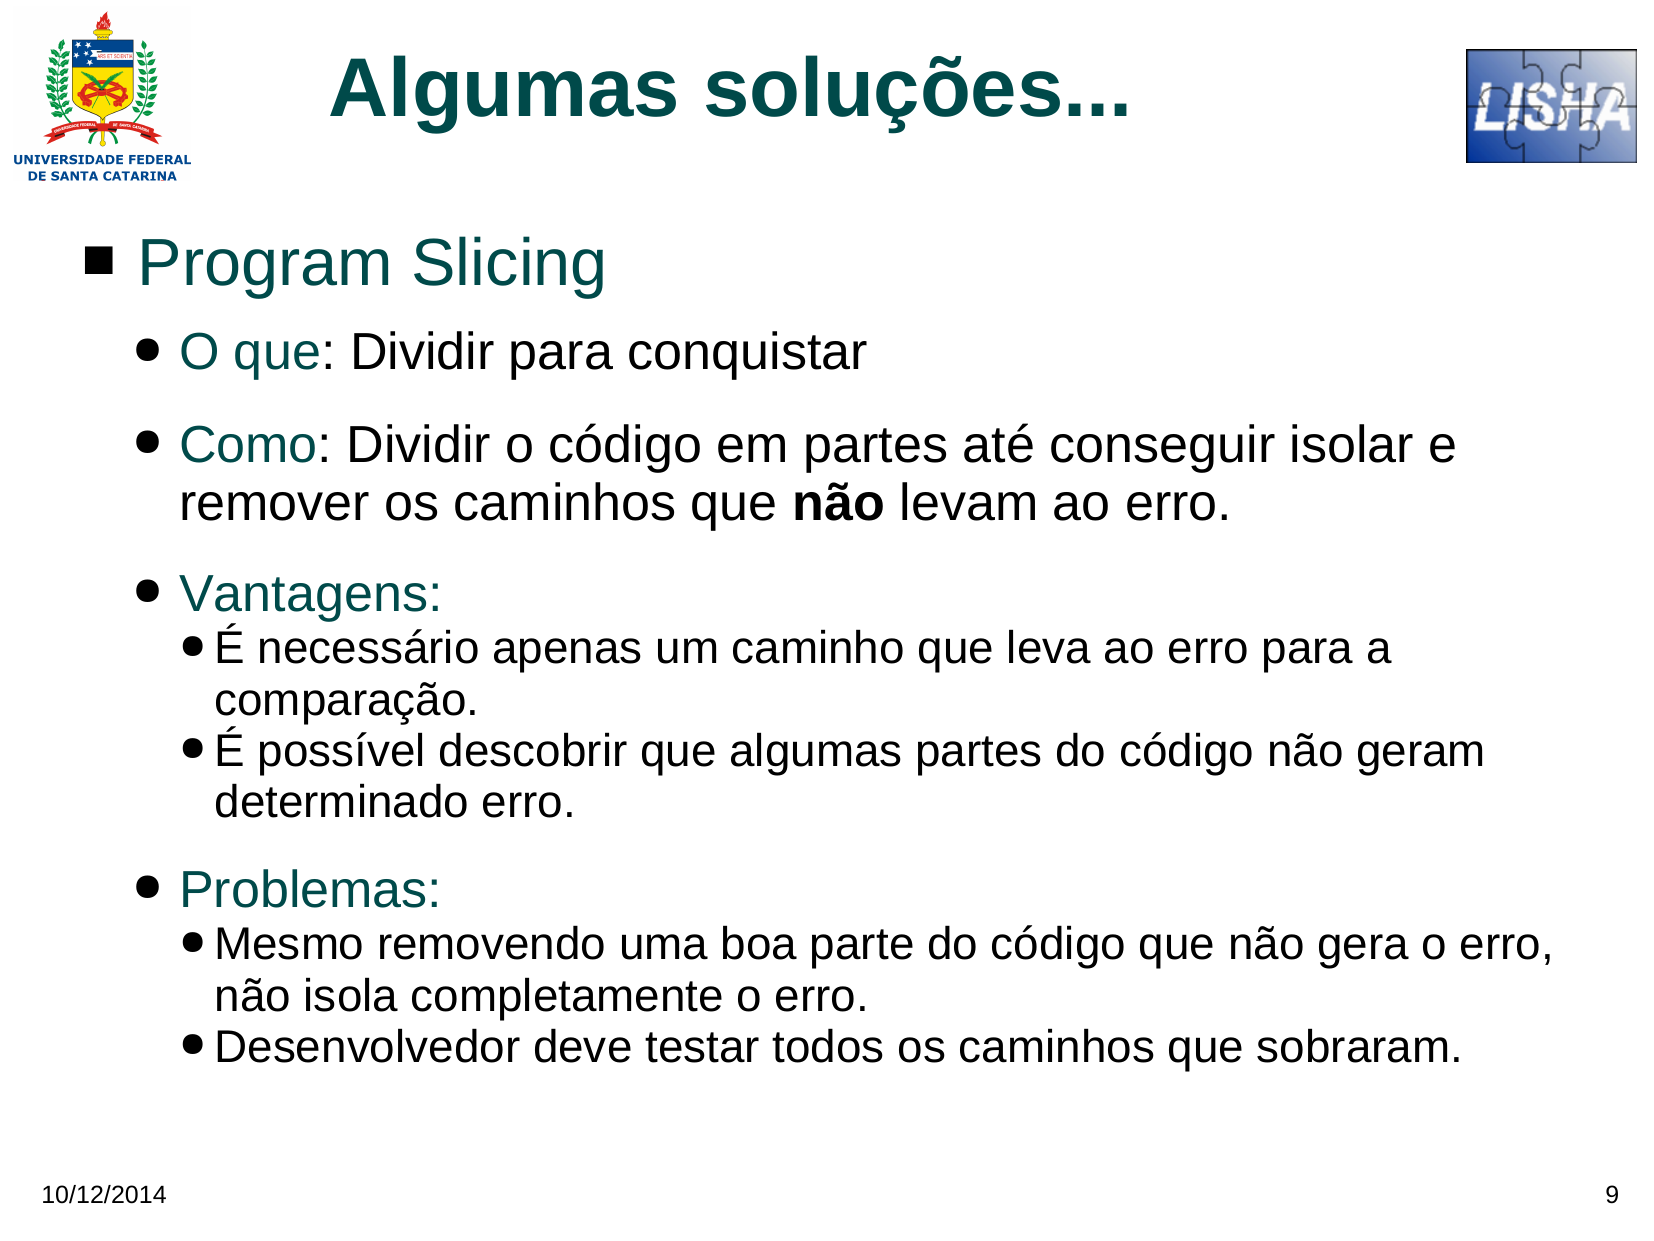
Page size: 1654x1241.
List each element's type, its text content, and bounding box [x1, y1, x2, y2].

picture [1466, 49, 1637, 163]
picture [13, 6, 191, 181]
title Algumas soluções... [37, 37, 1426, 151]
list Program Slicing O que: Dividir para conquistar Como: Dividir o código em partes até conseguir isolar e remover os caminhos que não levam ao erro. Vantagens: É necessário apenas um caminho que leva ao erro para a comparação. É possível descobrir que algumas partes do código não geram determinado erro. Problemas: Mesmo removendo uma boa parte do código que não gera o erro, não isola completamente o erro. Desenvolvedor deve testar todos os caminhos que sobraram. [37, 225, 1613, 1171]
